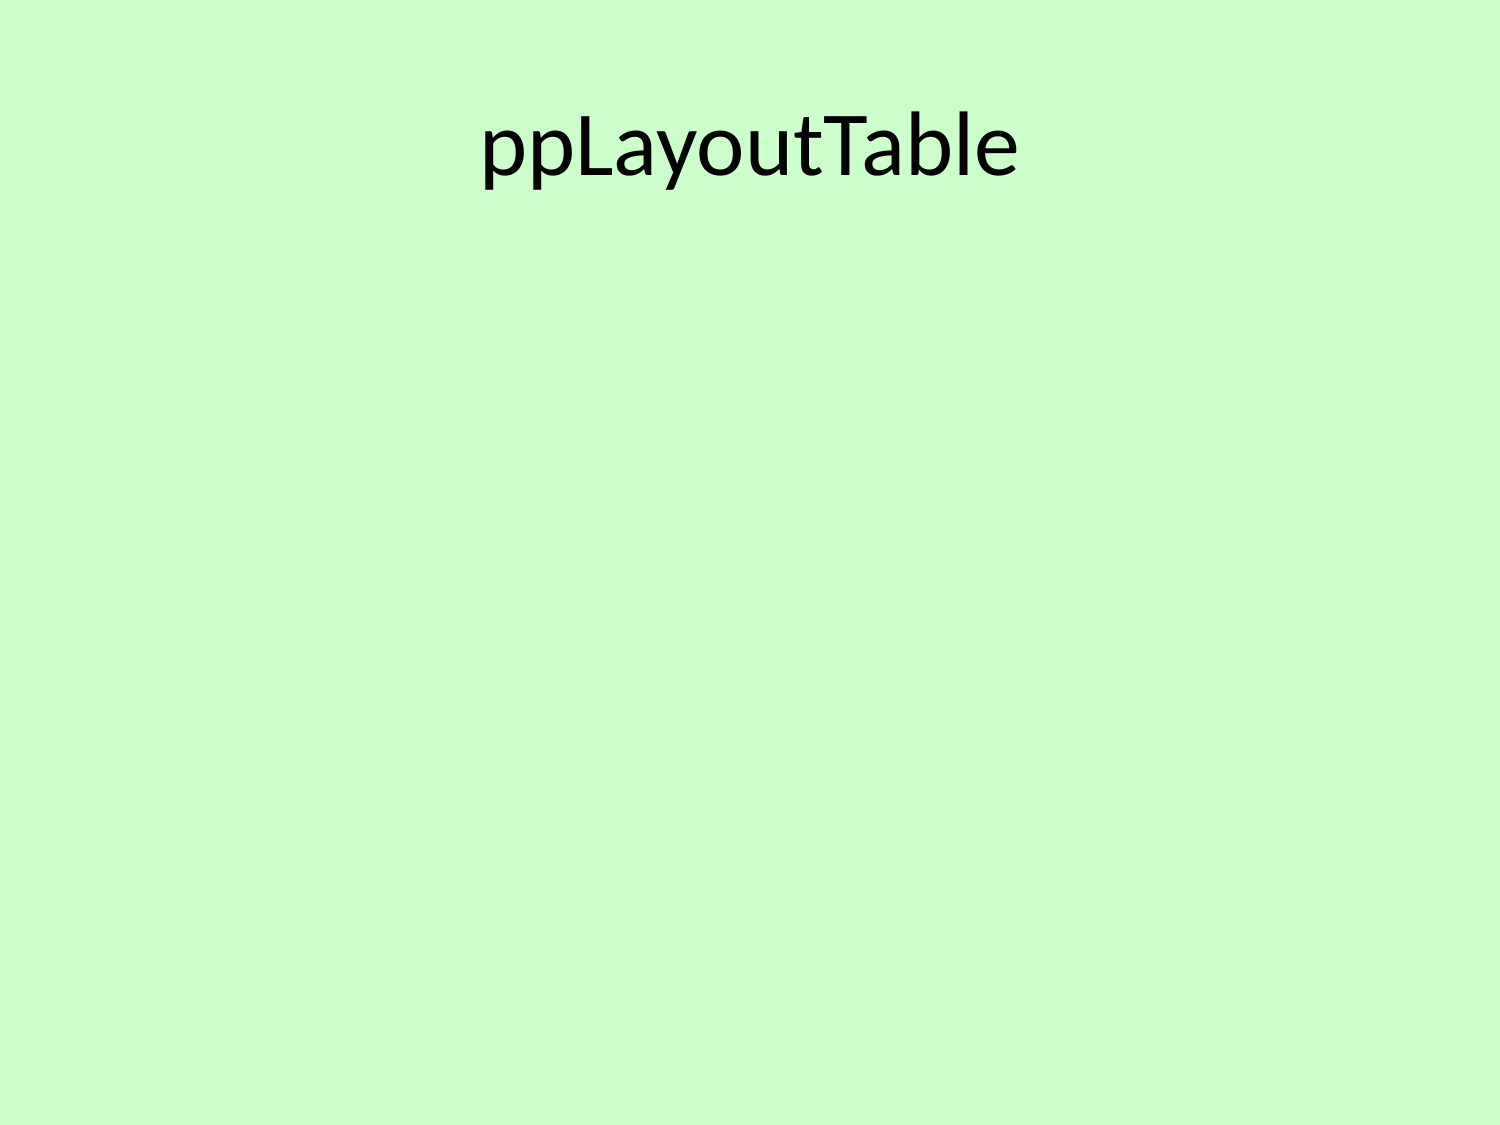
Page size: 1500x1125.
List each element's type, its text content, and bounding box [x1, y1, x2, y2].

title ppLayoutTable [75, 45, 1426, 233]
